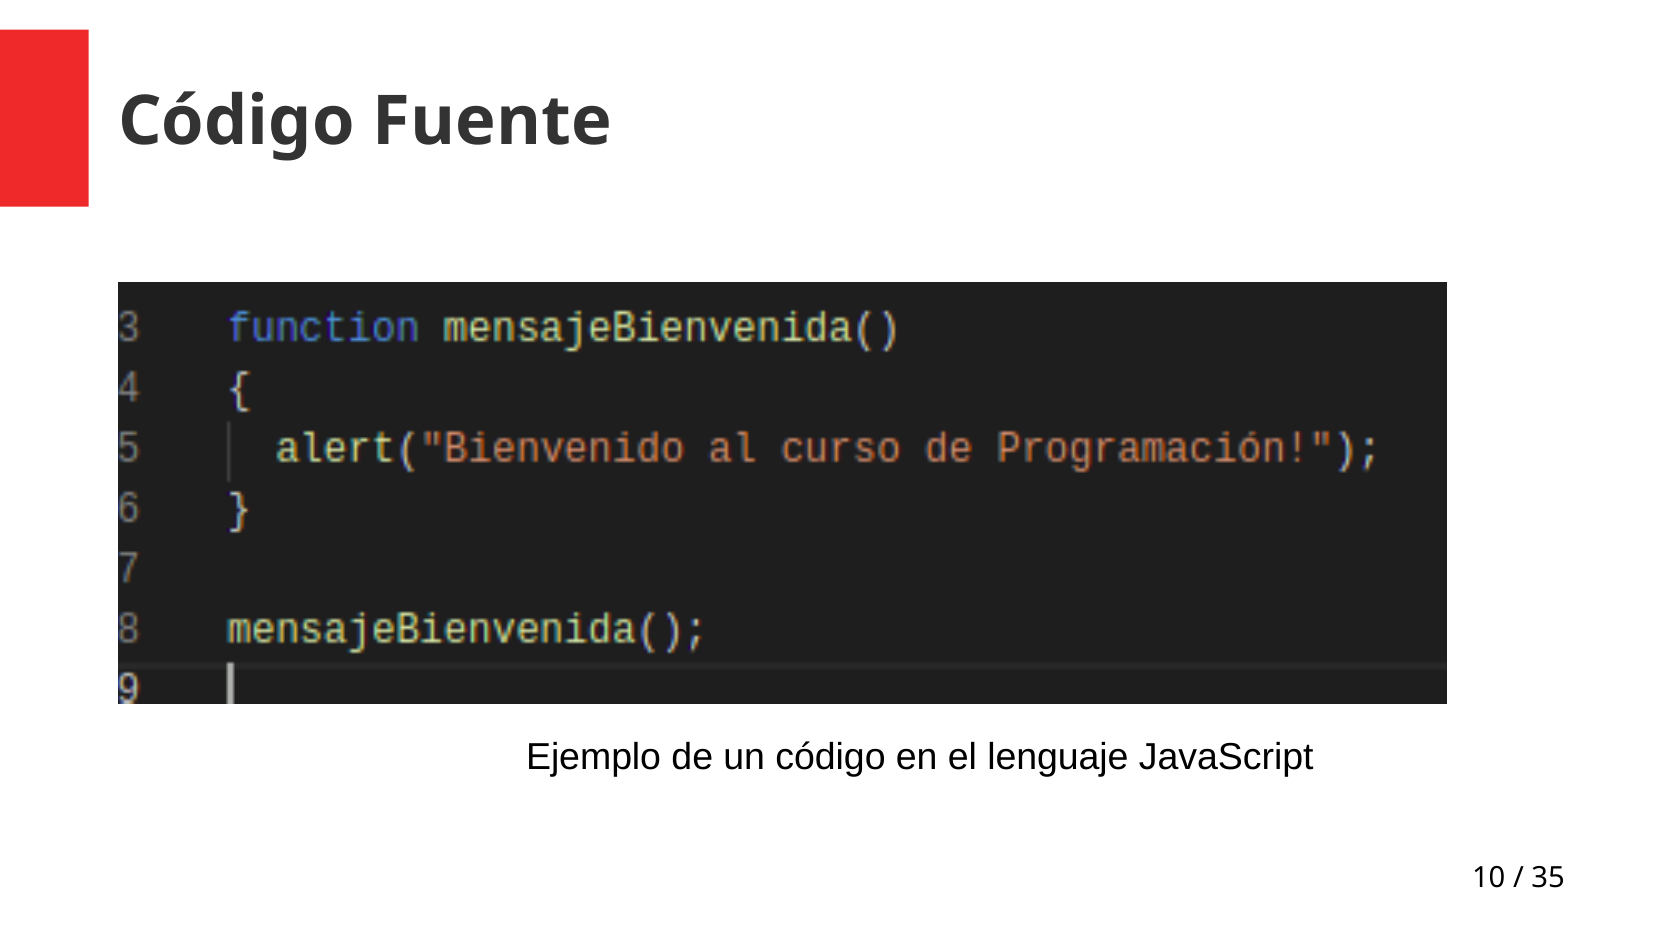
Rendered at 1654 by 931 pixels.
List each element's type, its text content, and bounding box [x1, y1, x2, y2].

title Código Fuente [118, 29, 1595, 207]
picture [118, 282, 1447, 704]
text_box Ejemplo de un código en el lenguaje JavaScript [511, 727, 1447, 827]
